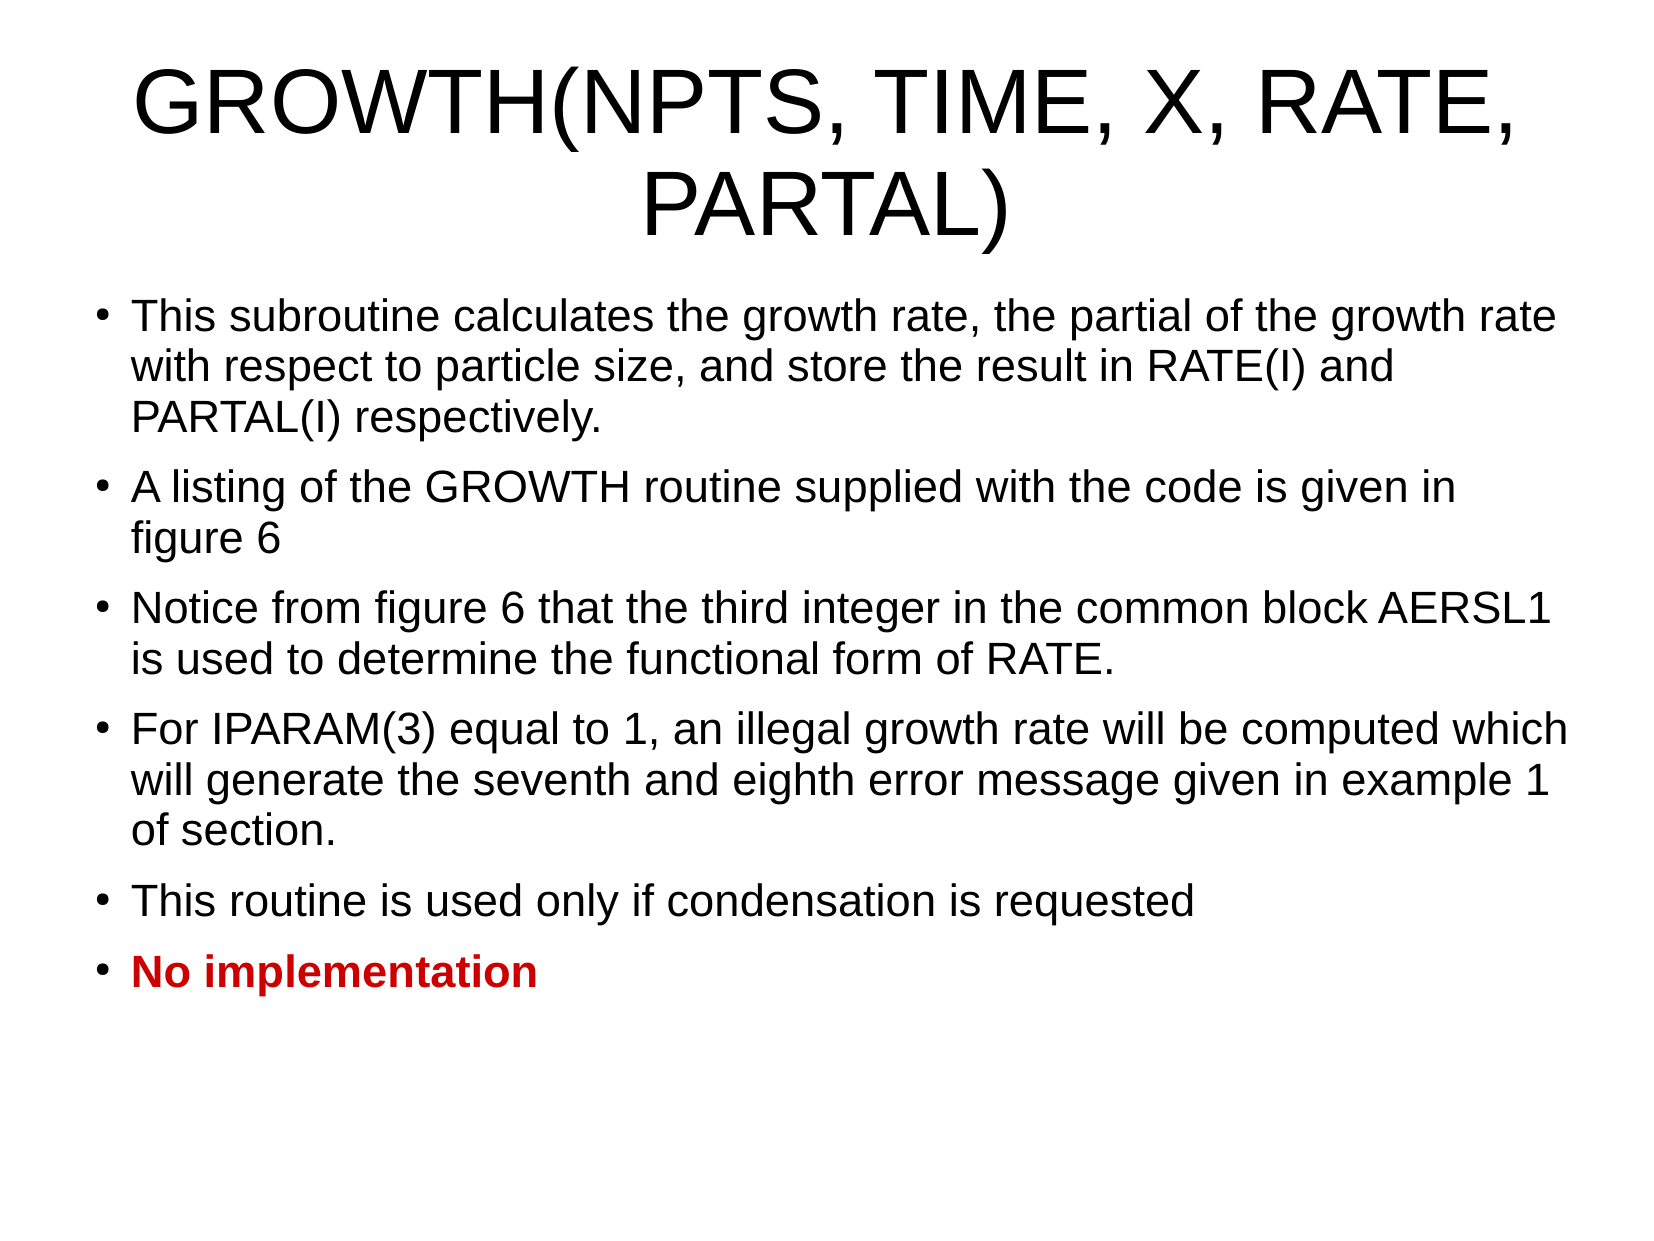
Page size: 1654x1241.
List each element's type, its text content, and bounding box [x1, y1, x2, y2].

list This subroutine calculates the growth rate, the partial of the growth rate with respect to particle size, and store the result in RATE(I) and PARTAL(I) respectively. A listing of the GROWTH routine supplied with the code is given in figure 6 Notice from figure 6 that the third integer in the common block AERSL1 is used to determine the functional form of RATE. For IPARAM(3) equal to 1, an illegal growth rate will be computed which will generate the seventh and eighth error message given in example 1 of section. This routine is used only if condensation is requested No implementation [82, 290, 1571, 1010]
title GROWTH(NPTS, TIME, X, RATE, PARTAL) [82, 49, 1571, 257]
